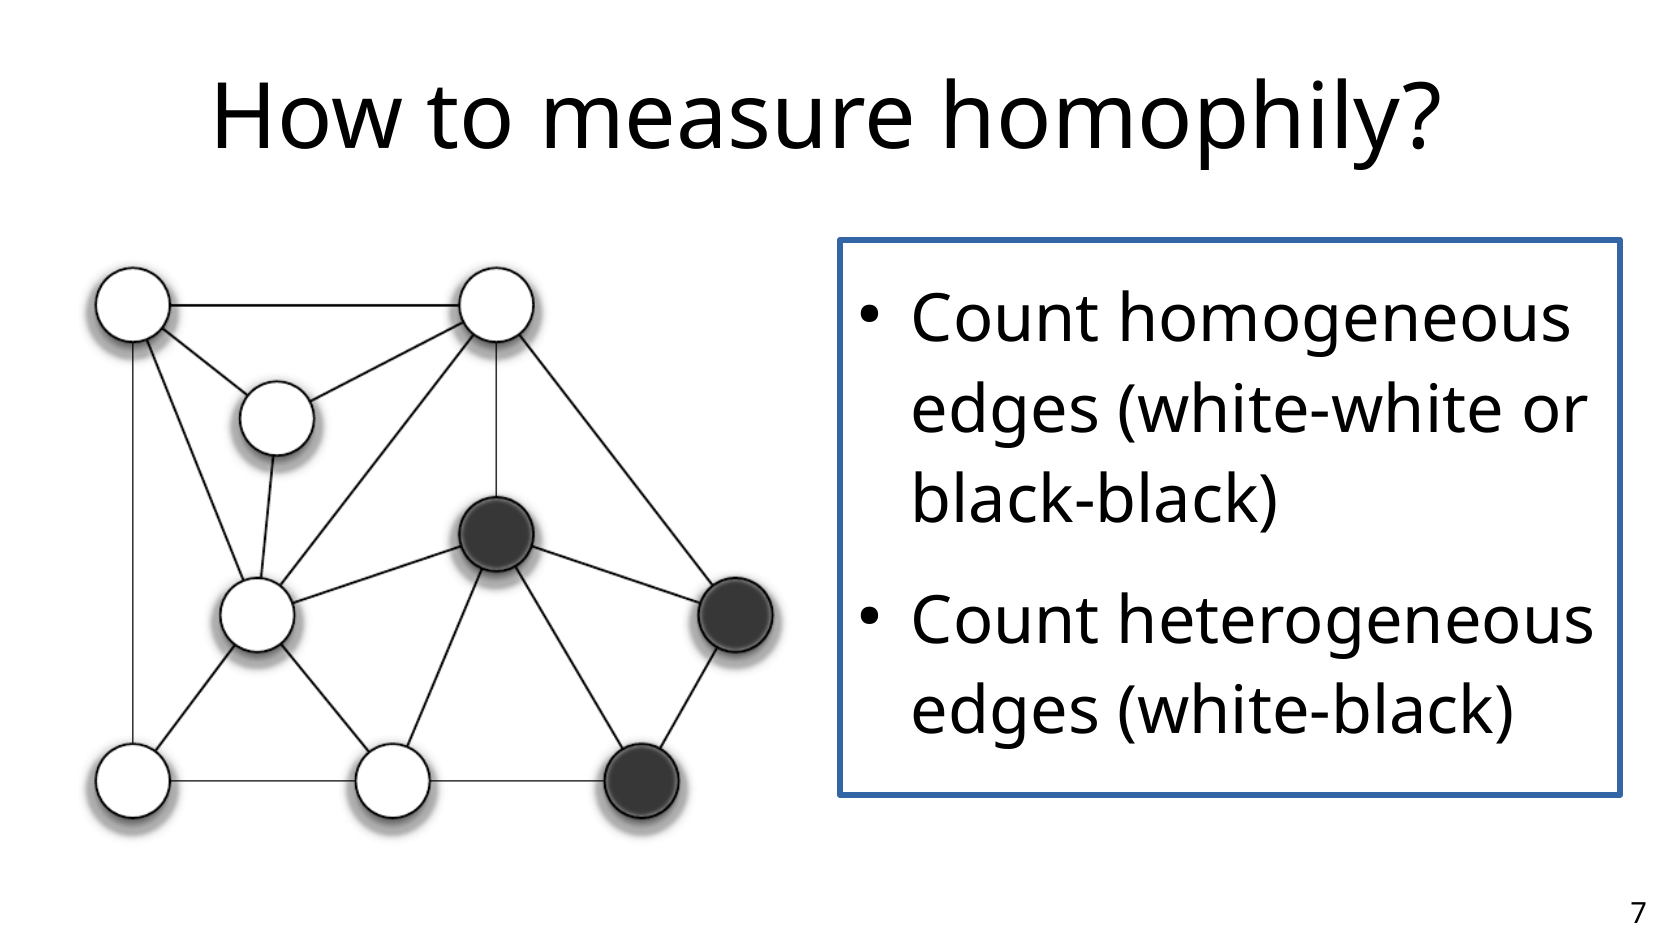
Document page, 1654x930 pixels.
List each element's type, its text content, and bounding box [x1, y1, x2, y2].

list Count homogeneous edges (white-white or black-black) Count heterogeneous edges (white-black) [843, 269, 1617, 792]
list Count homogeneous edges (white-white or black-black) Count heterogeneous edges (white-black) [840, 269, 1636, 810]
picture [45, 239, 811, 856]
title How to measure homophily? [82, 1, 1571, 225]
